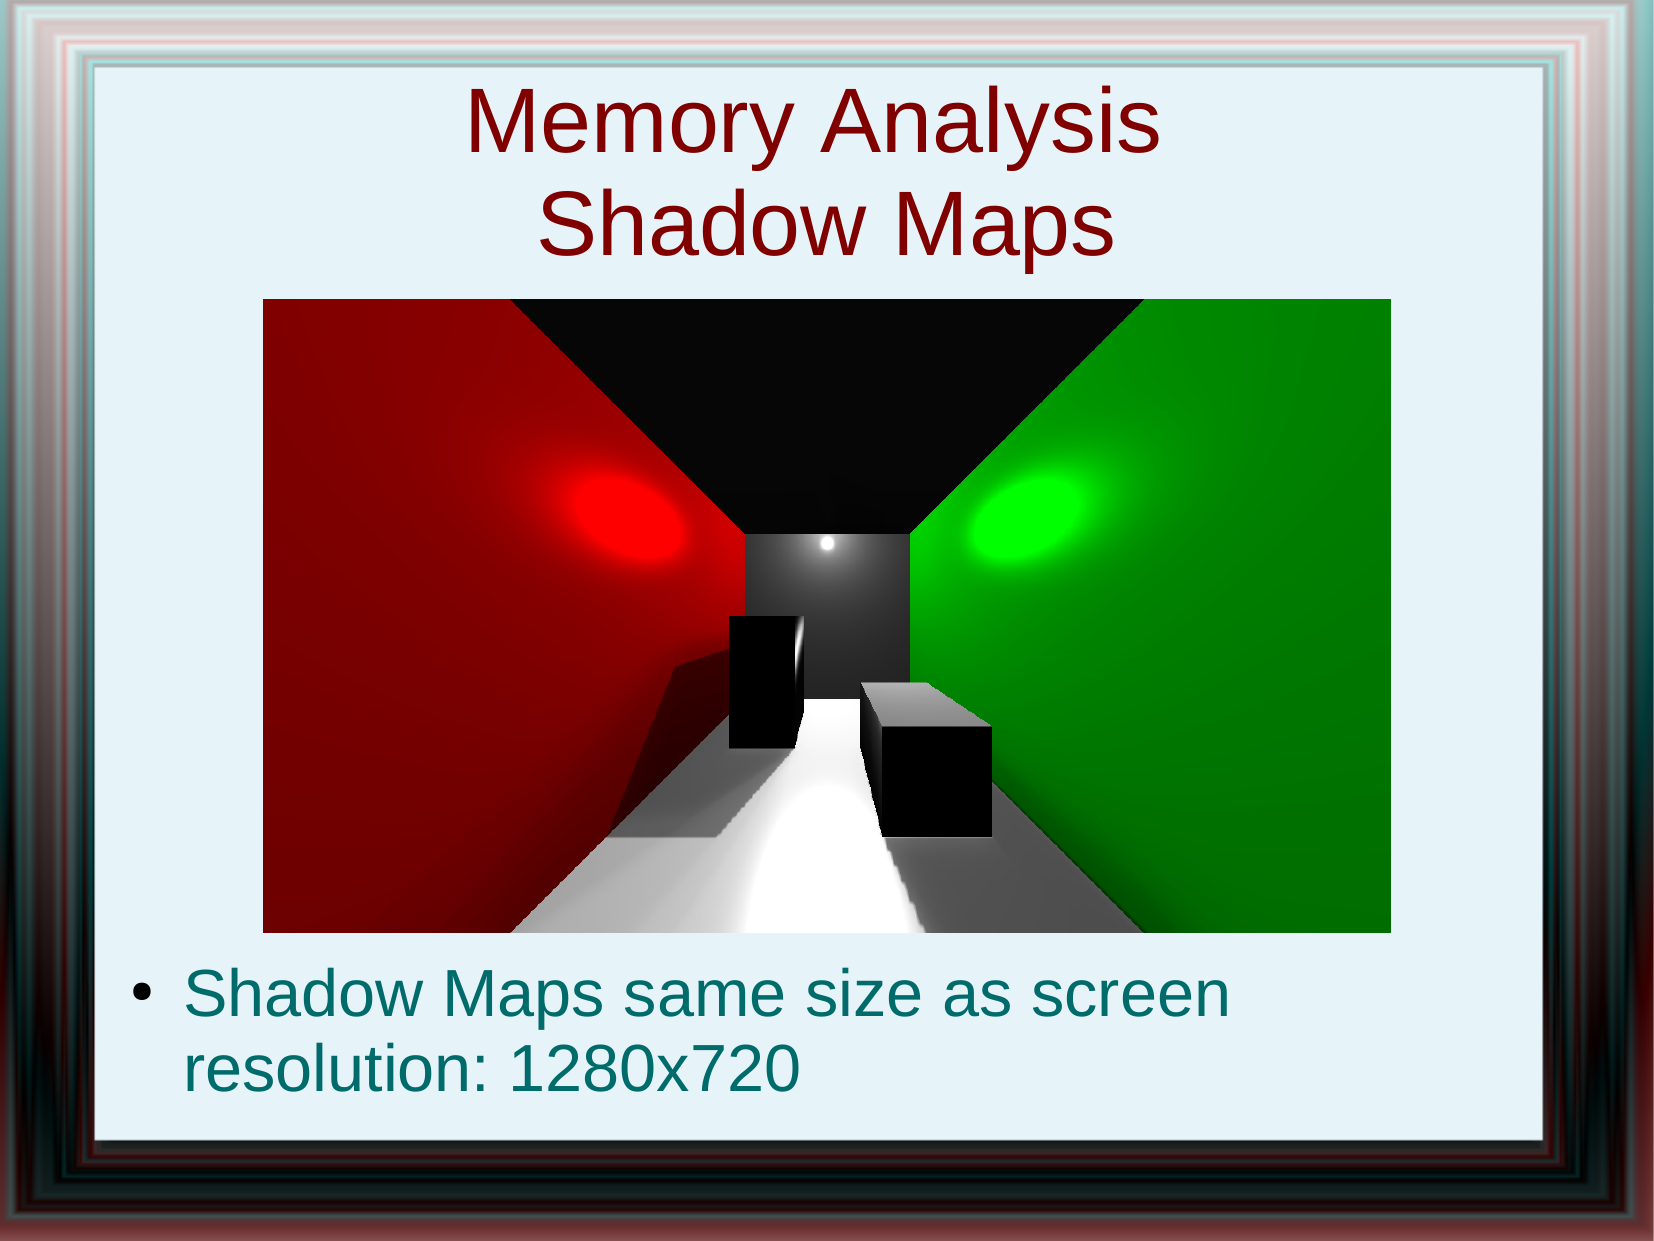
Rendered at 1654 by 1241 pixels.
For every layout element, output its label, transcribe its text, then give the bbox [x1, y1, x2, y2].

title Memory Analysis Shadow Maps [118, 69, 1536, 276]
list Shadow Maps same size as screen resolution: 1280x720 [112, 955, 1507, 1106]
picture [0, 0, 1654, 1241]
